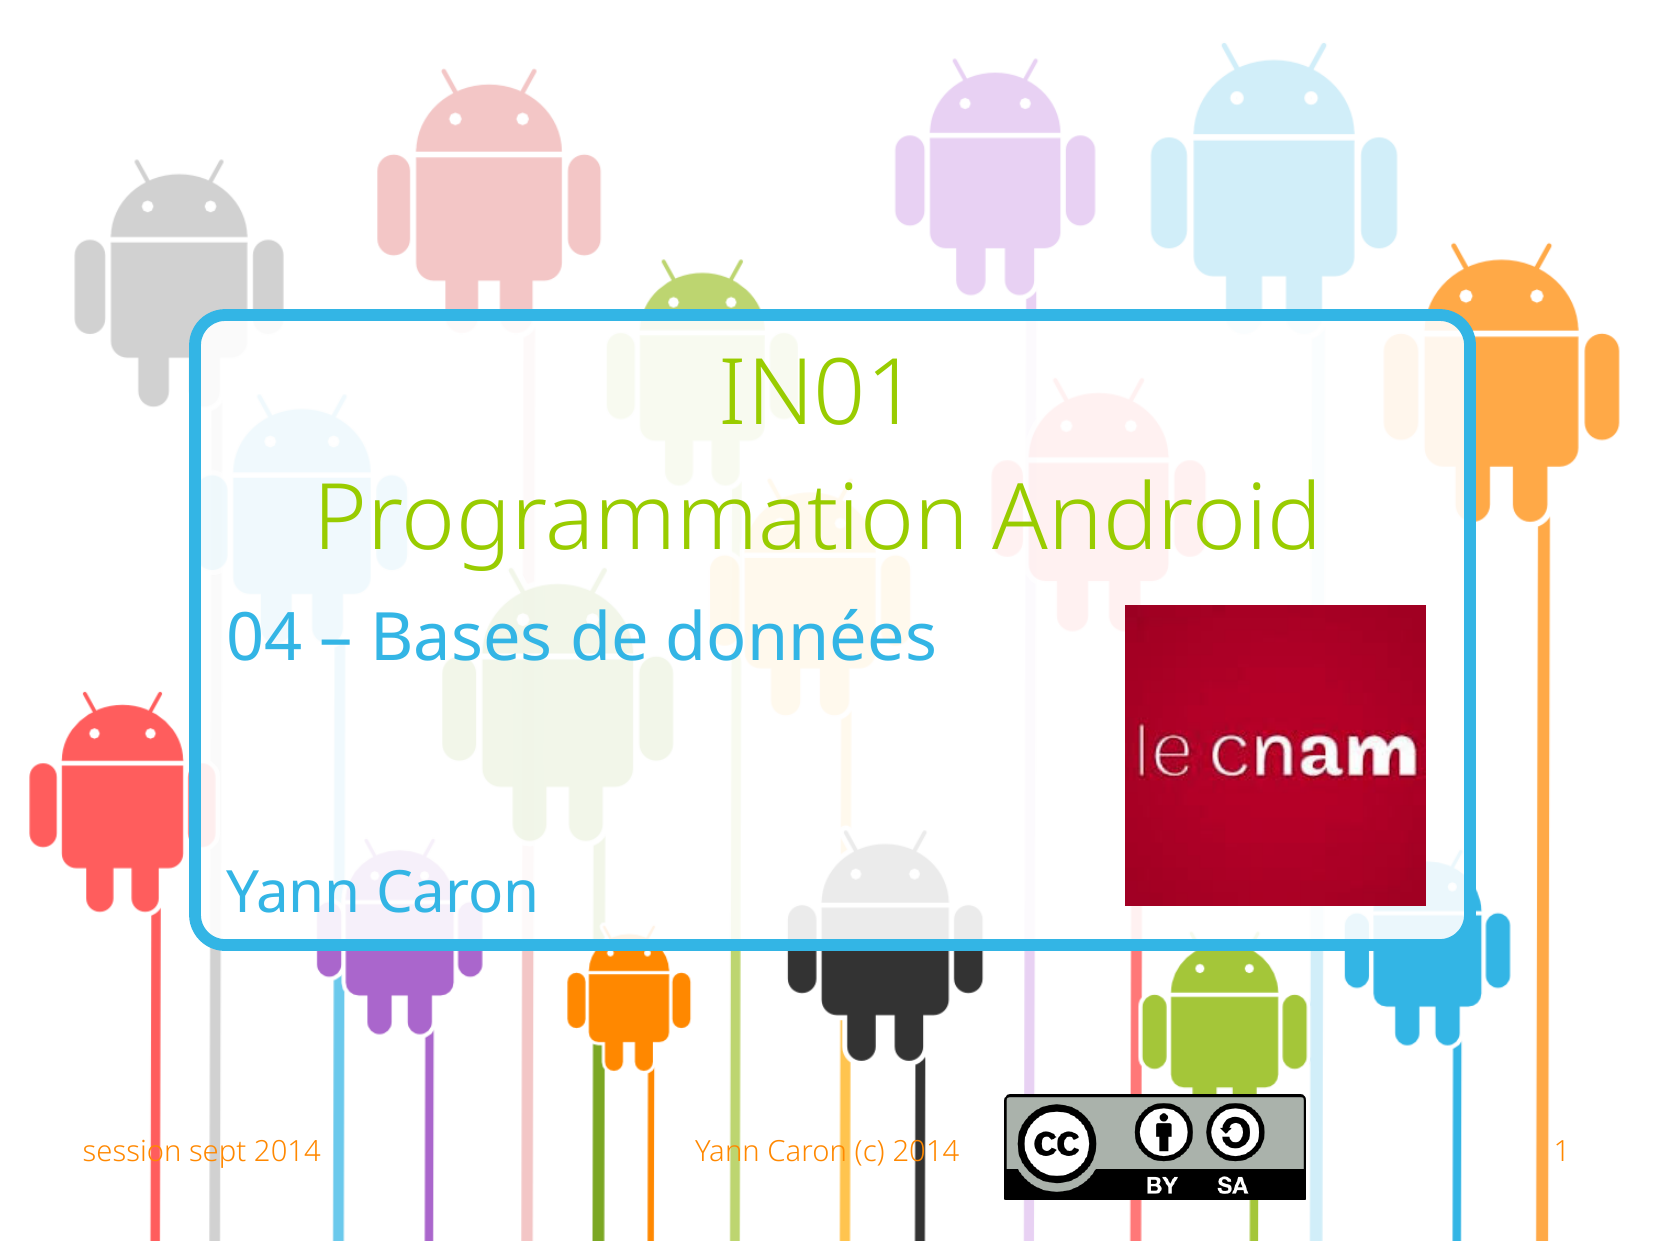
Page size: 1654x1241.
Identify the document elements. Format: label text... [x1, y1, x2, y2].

picture [16, 9, 1637, 1241]
title IN01 Programmation Android [75, 330, 1563, 573]
text_box [199, 315, 1466, 330]
text_box 04 – Bases de données Yann Caron [225, 585, 1111, 933]
text_box [195, 573, 1471, 946]
